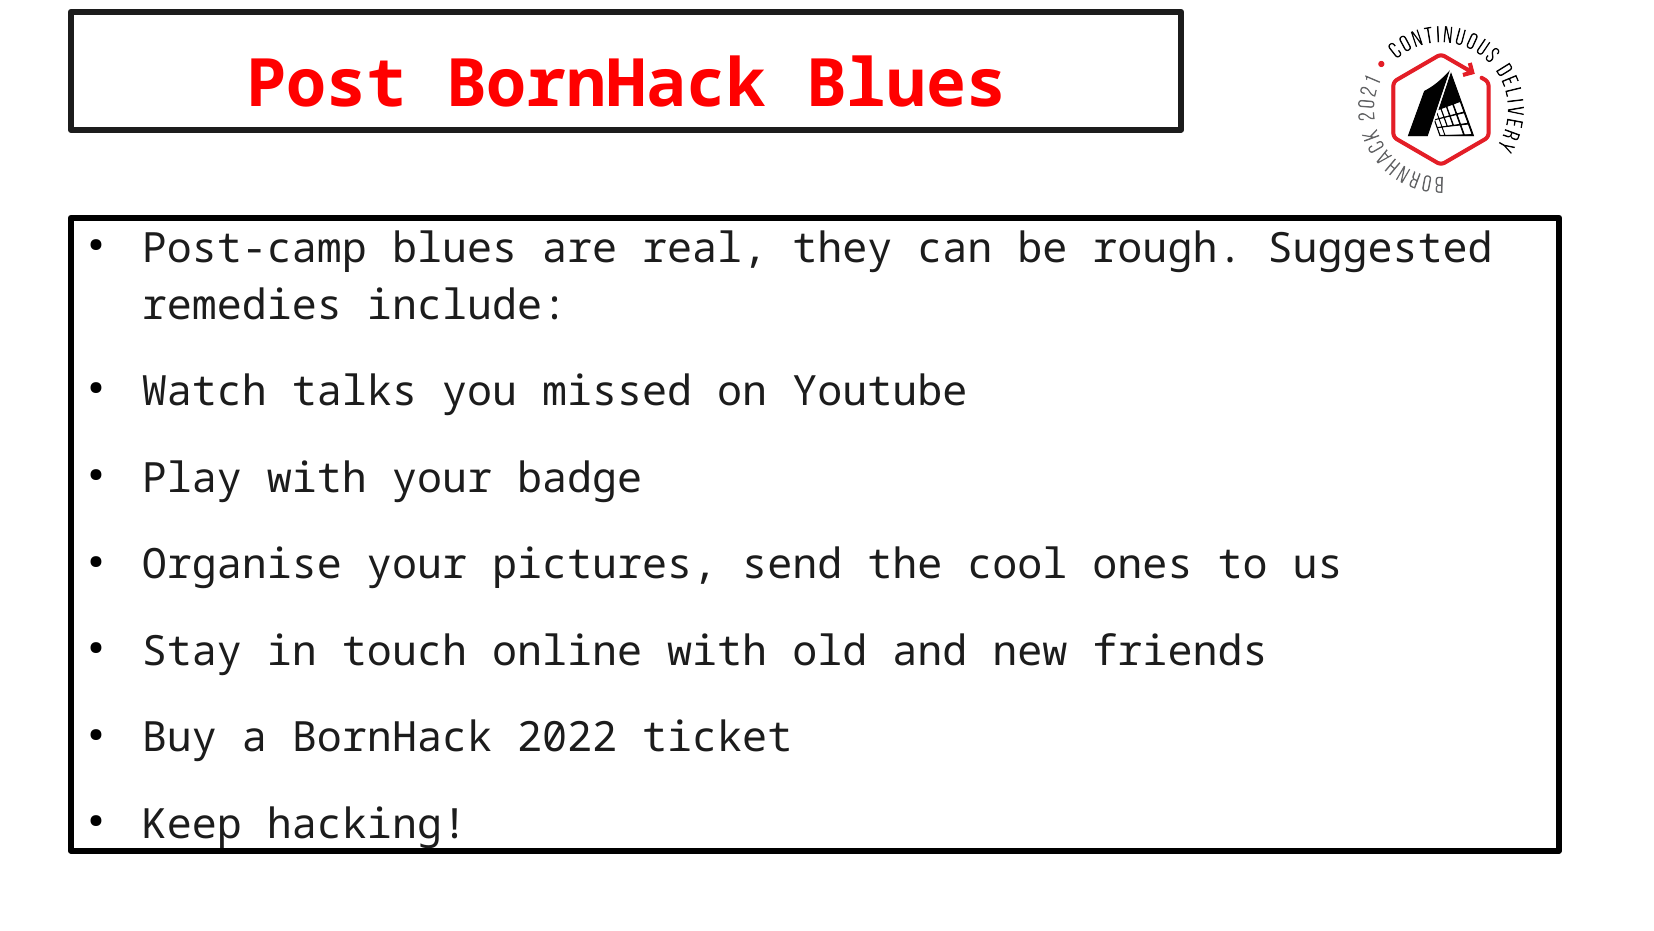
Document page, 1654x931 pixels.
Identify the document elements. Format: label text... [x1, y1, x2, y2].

subtitle Post-camp blues are real, they can be rough. Suggested remedies include: Watch talks you missed on Youtube Play with your badge Organise your pictures, send the cool ones to us Stay in touch online with old and new friends Buy a BornHack 2022 ticket Keep hacking! [70, 217, 1560, 833]
title Post BornHack Blues [70, 11, 1182, 130]
picture [1358, 26, 1524, 193]
